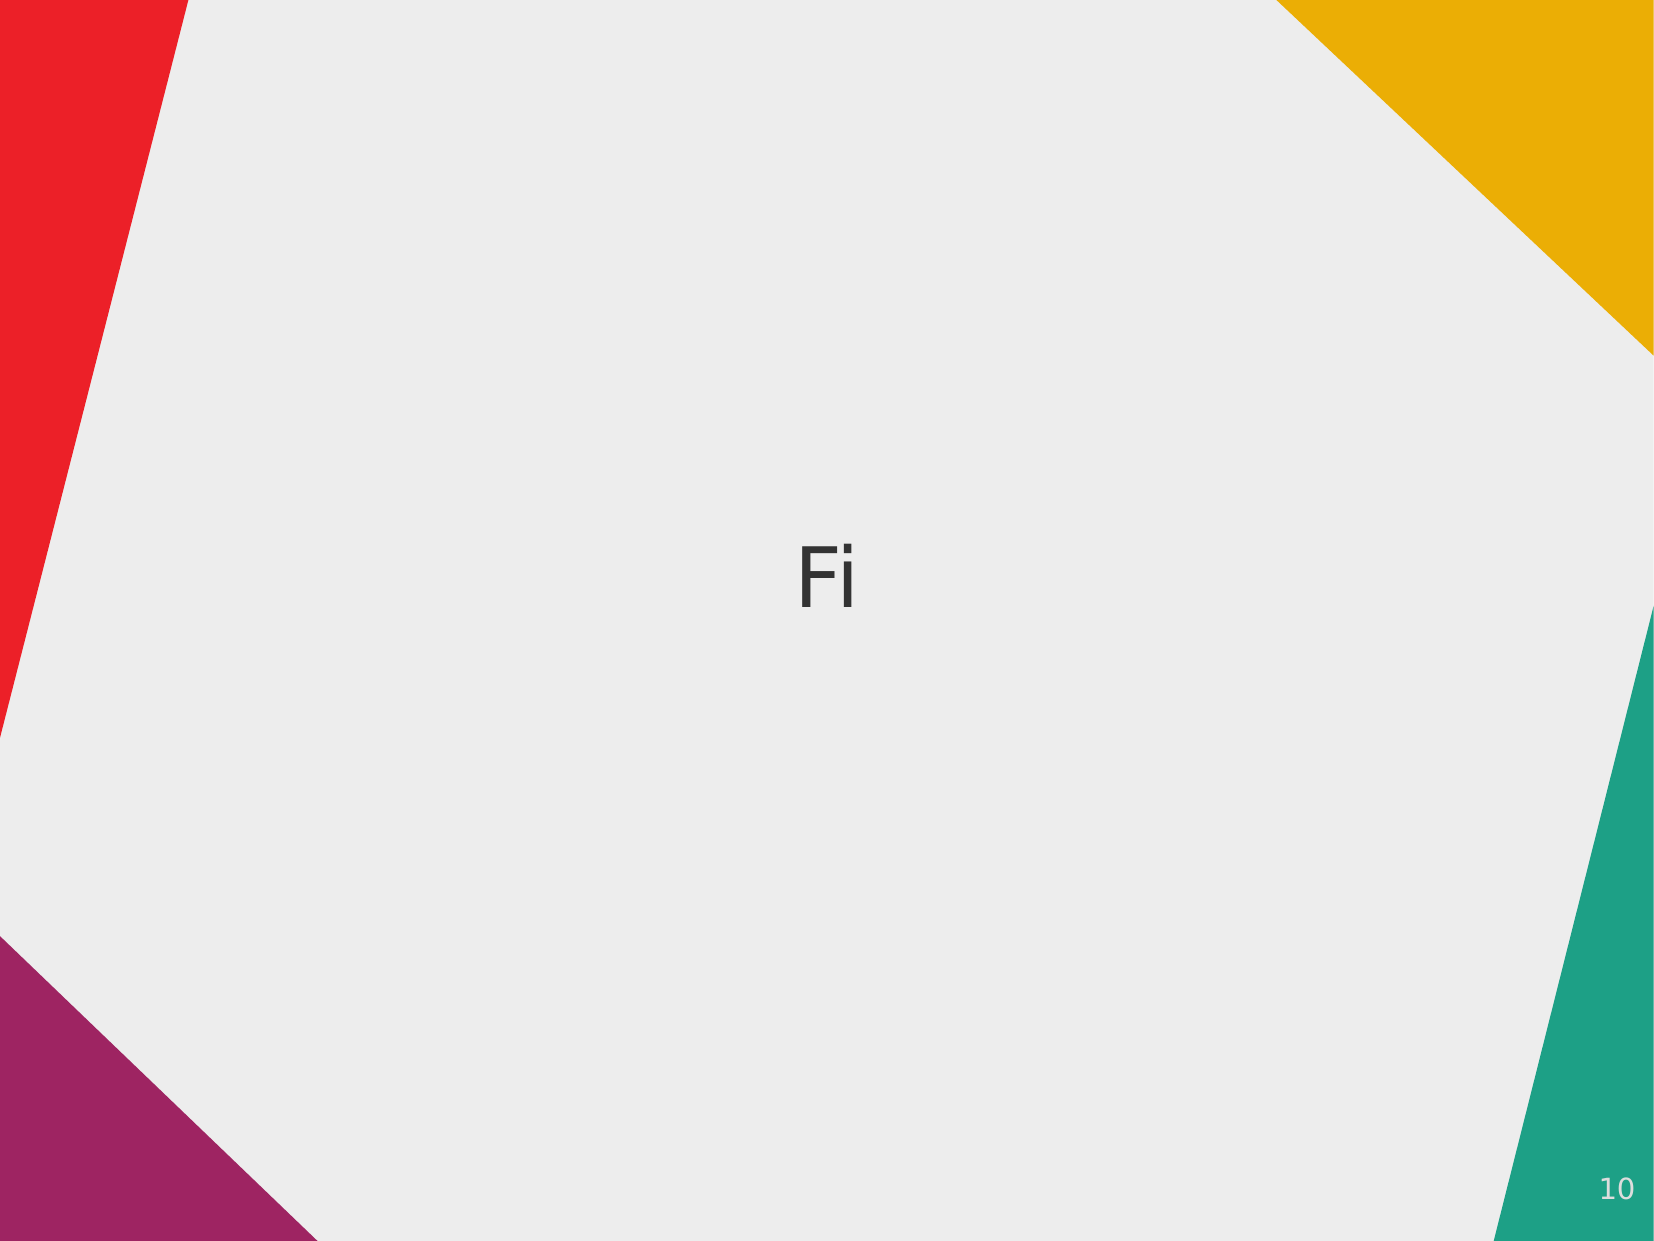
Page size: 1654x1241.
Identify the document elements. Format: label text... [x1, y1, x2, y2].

title Fi [114, 480, 1539, 677]
